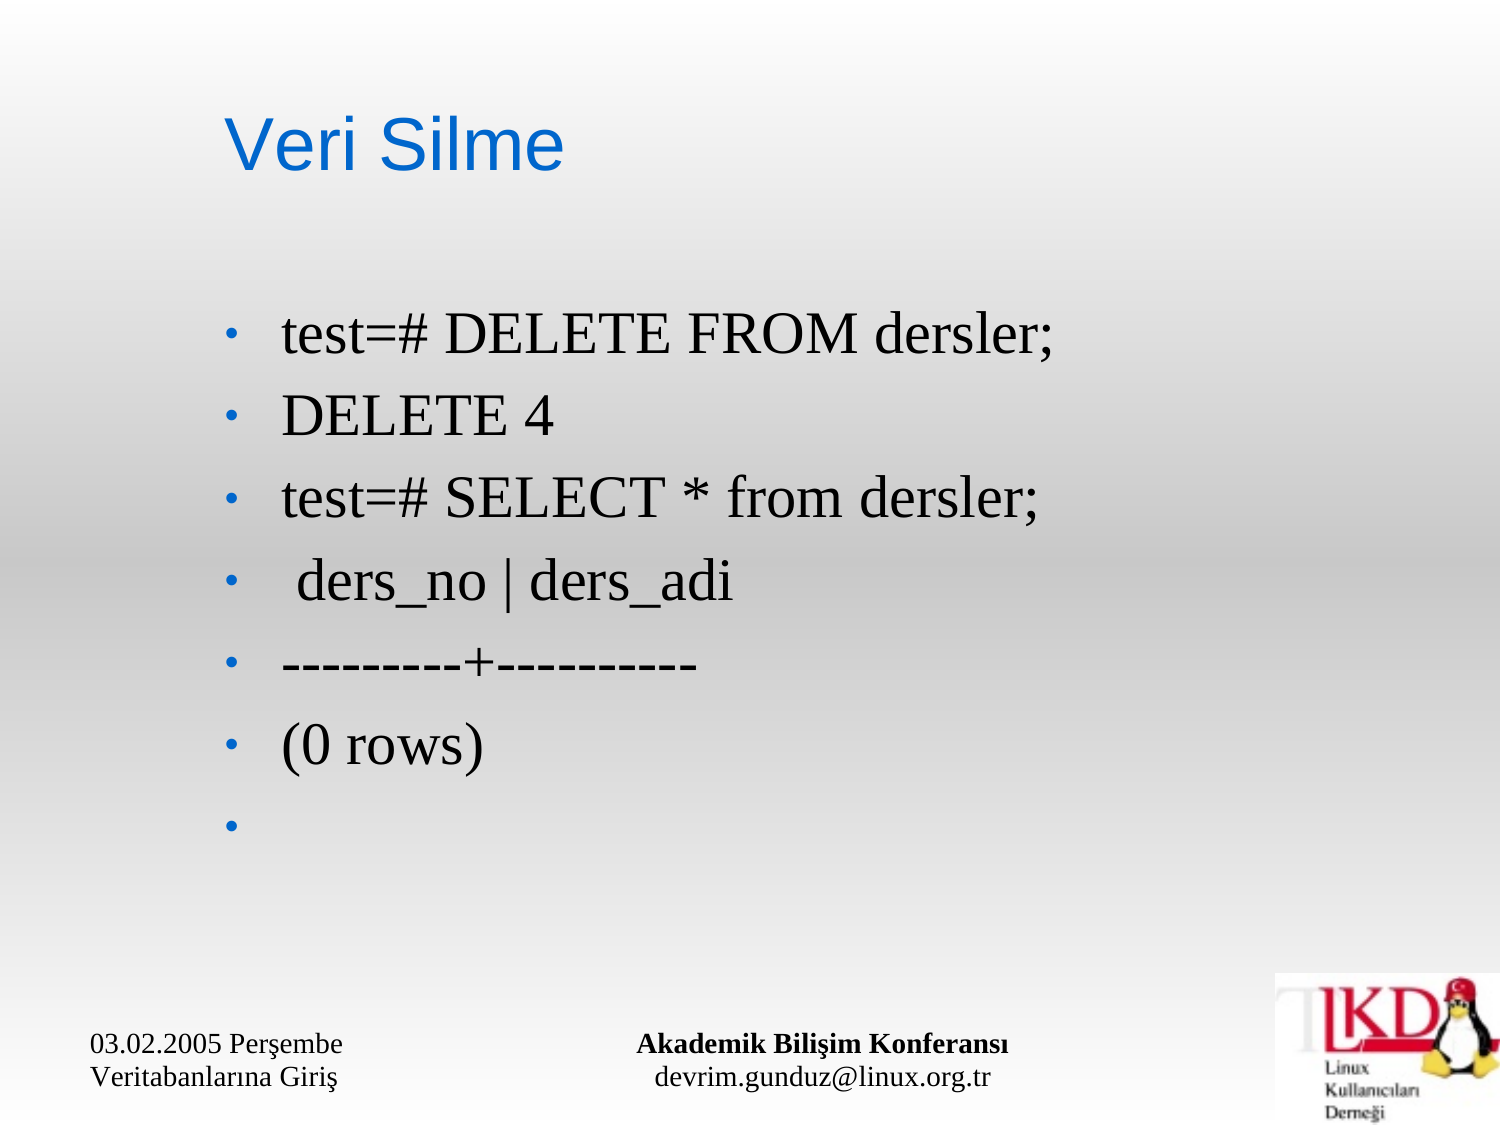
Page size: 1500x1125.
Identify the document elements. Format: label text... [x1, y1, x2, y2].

title Veri Silme [224, 49, 1425, 238]
picture [1275, 973, 1500, 1125]
list test=# DELETE FROM dersler; DELETE 4 test=# SELECT * from dersler; ders_no | ders_adi ---------+---------- (0 rows) [224, 299, 1425, 975]
